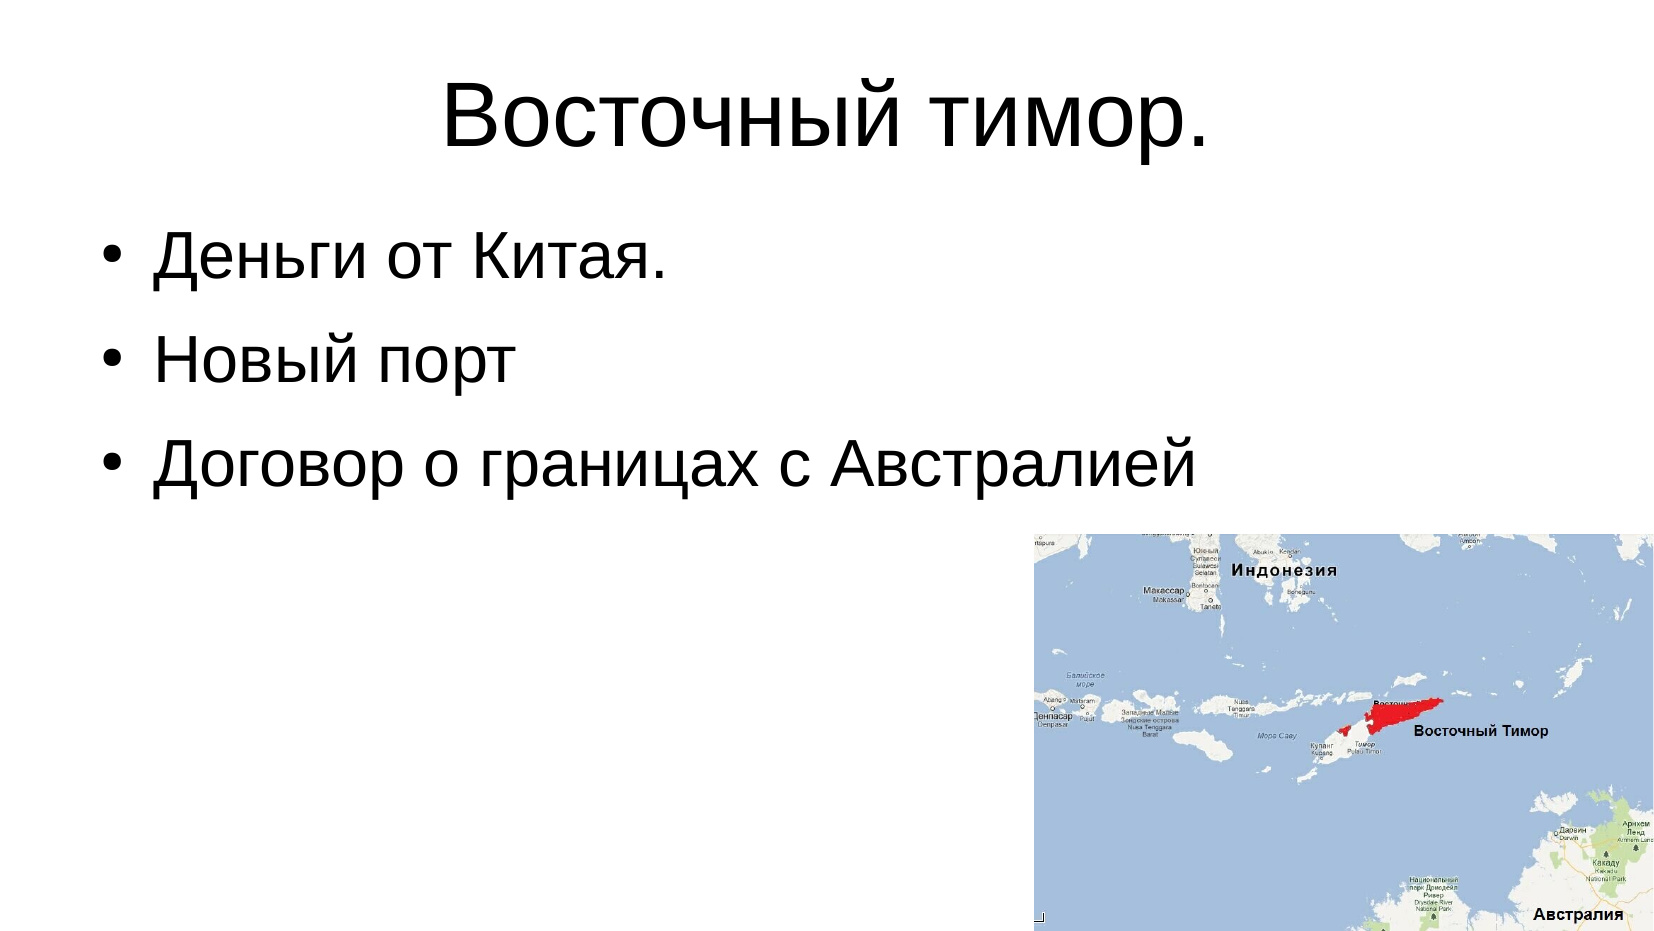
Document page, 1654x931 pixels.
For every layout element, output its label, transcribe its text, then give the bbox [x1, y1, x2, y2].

picture [1034, 534, 1654, 931]
title Восточный тимор. [82, 37, 1571, 193]
list Деньги от Китая. Новый порт Договор о границах с Австралией [82, 217, 1571, 758]
